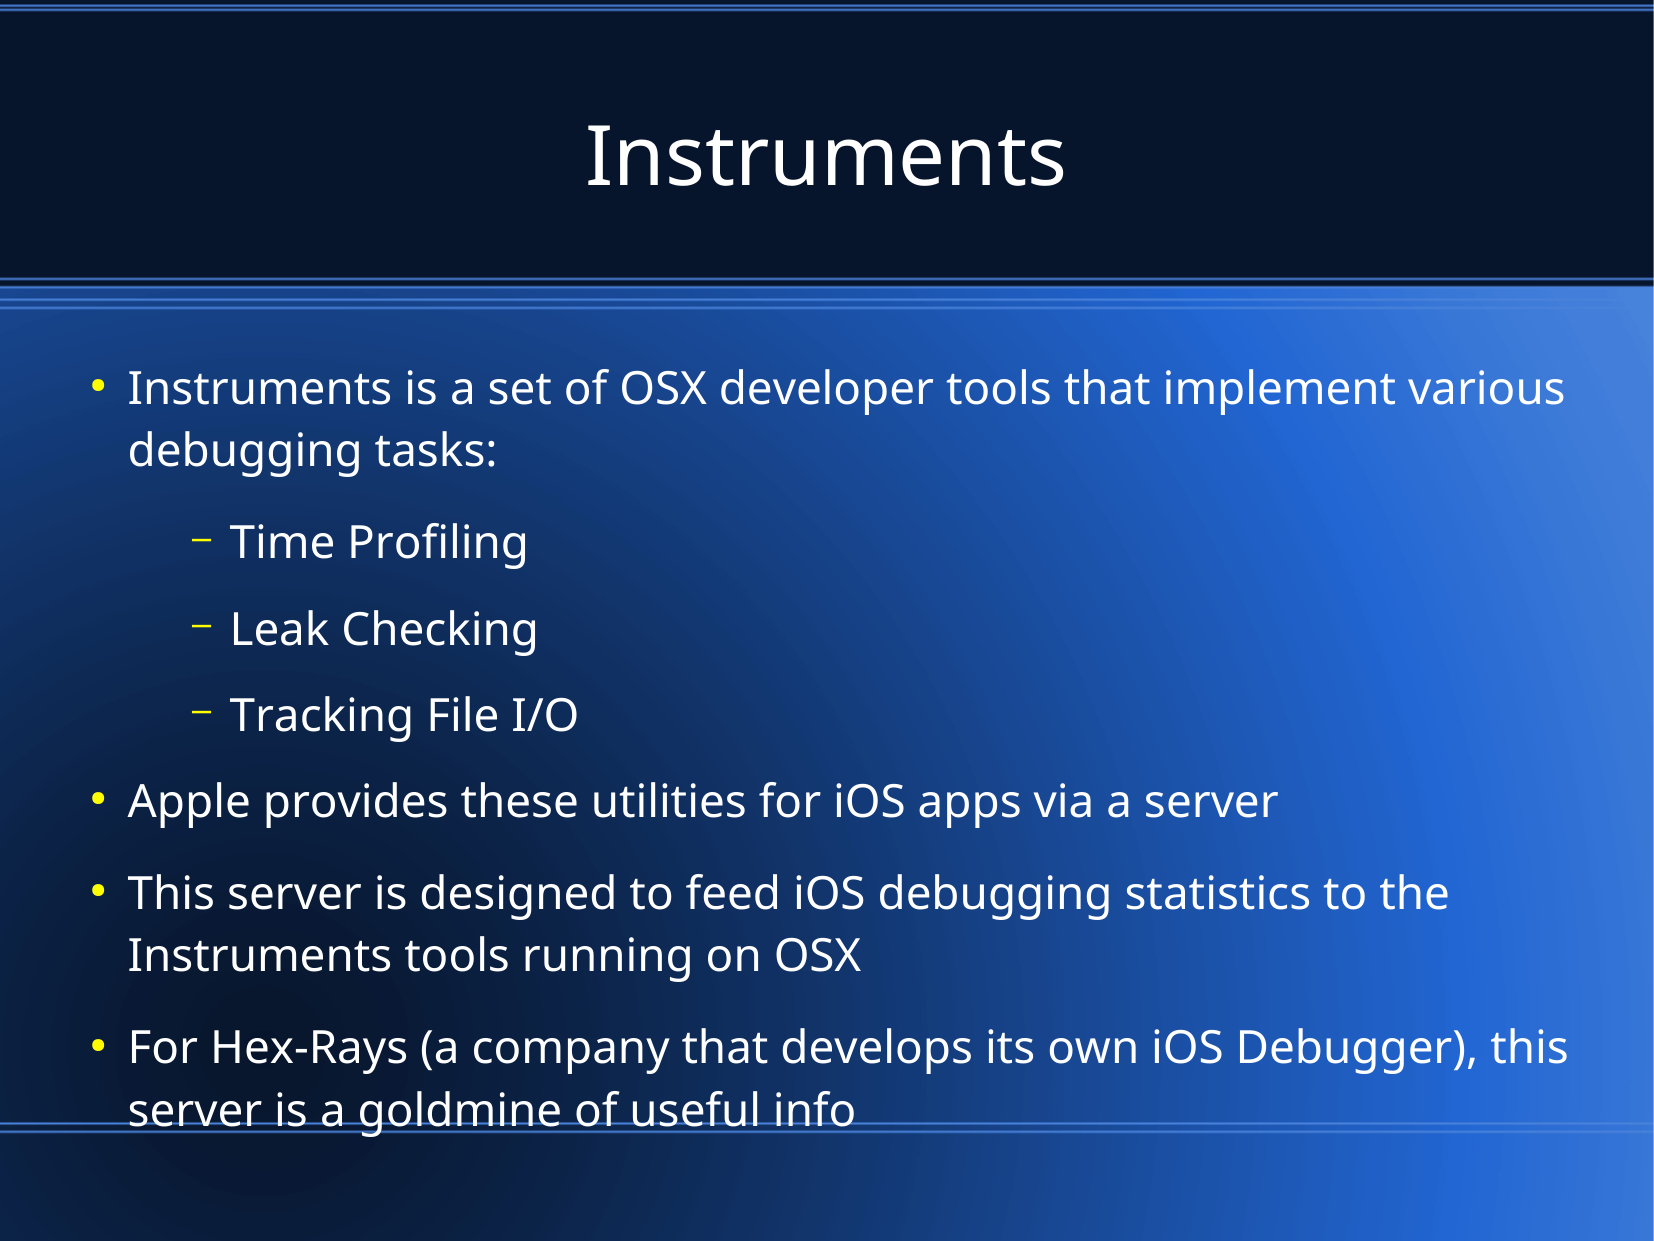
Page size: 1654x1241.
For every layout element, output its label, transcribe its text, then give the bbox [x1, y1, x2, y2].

title Instruments [82, 49, 1571, 257]
list Instruments is a set of OSX developer tools that implement various debugging tasks: Time Profiling Leak Checking Tracking File I/O Apple provides these utilities for iOS apps via a server This server is designed to feed iOS debugging statistics to the Instruments tools running on OSX For Hex-Rays (a company that develops its own iOS Debugger), this server is a goldmine of useful info [82, 355, 1571, 1066]
picture [0, 0, 1654, 1241]
